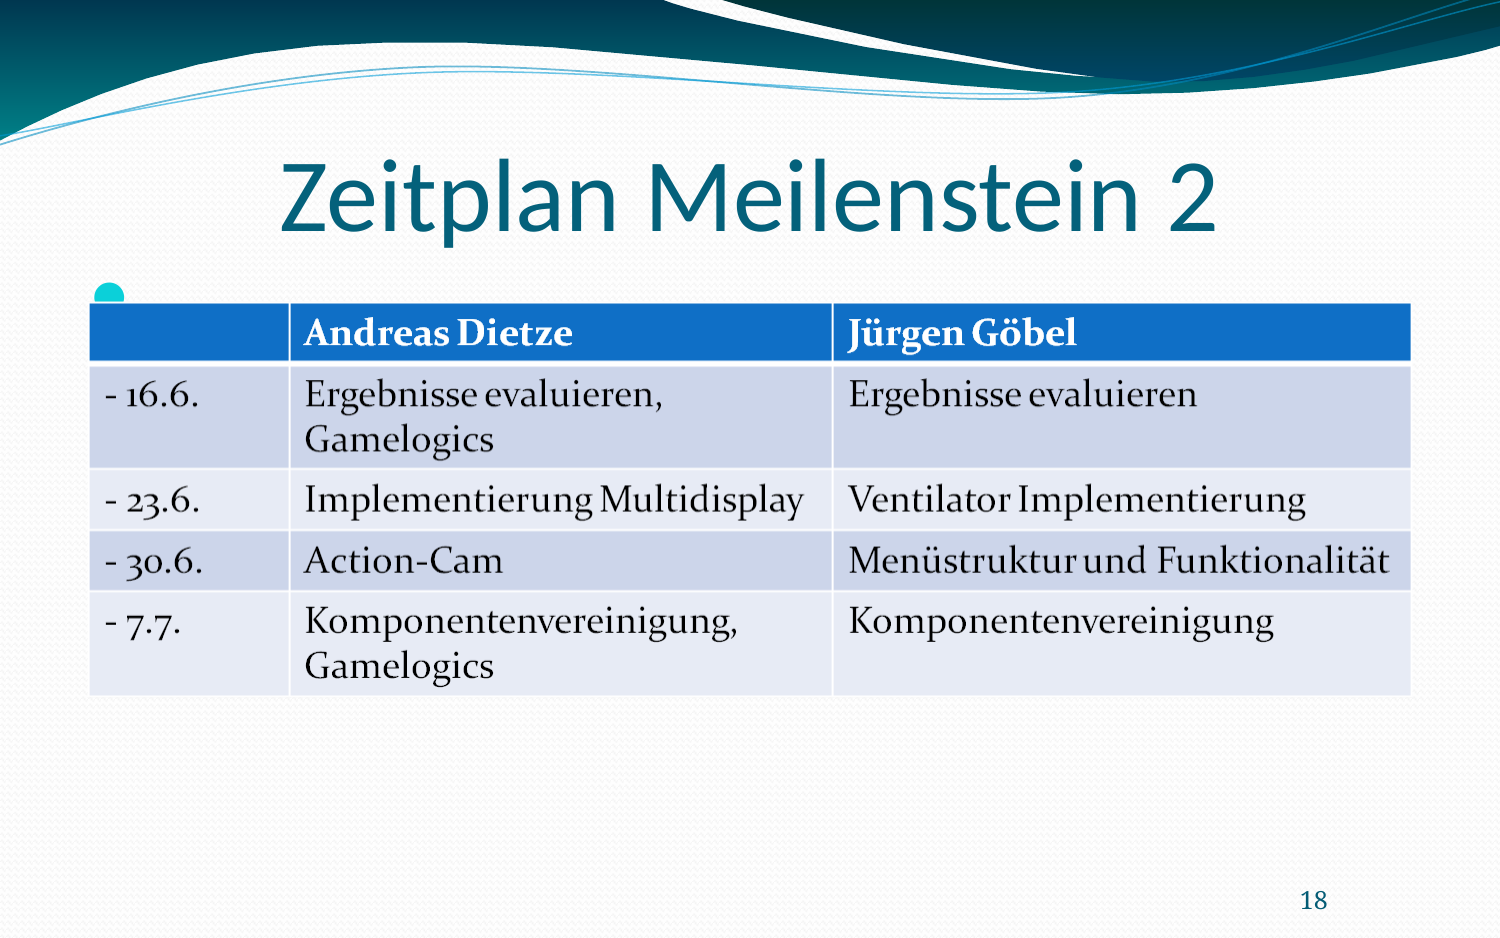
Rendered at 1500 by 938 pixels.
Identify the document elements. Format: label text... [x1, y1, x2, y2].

text_box 18 [1299, 868, 1426, 919]
list [75, 264, 1426, 865]
picture [77, 291, 1423, 709]
title Zeitplan Meilenstein 2 [75, 96, 1426, 253]
